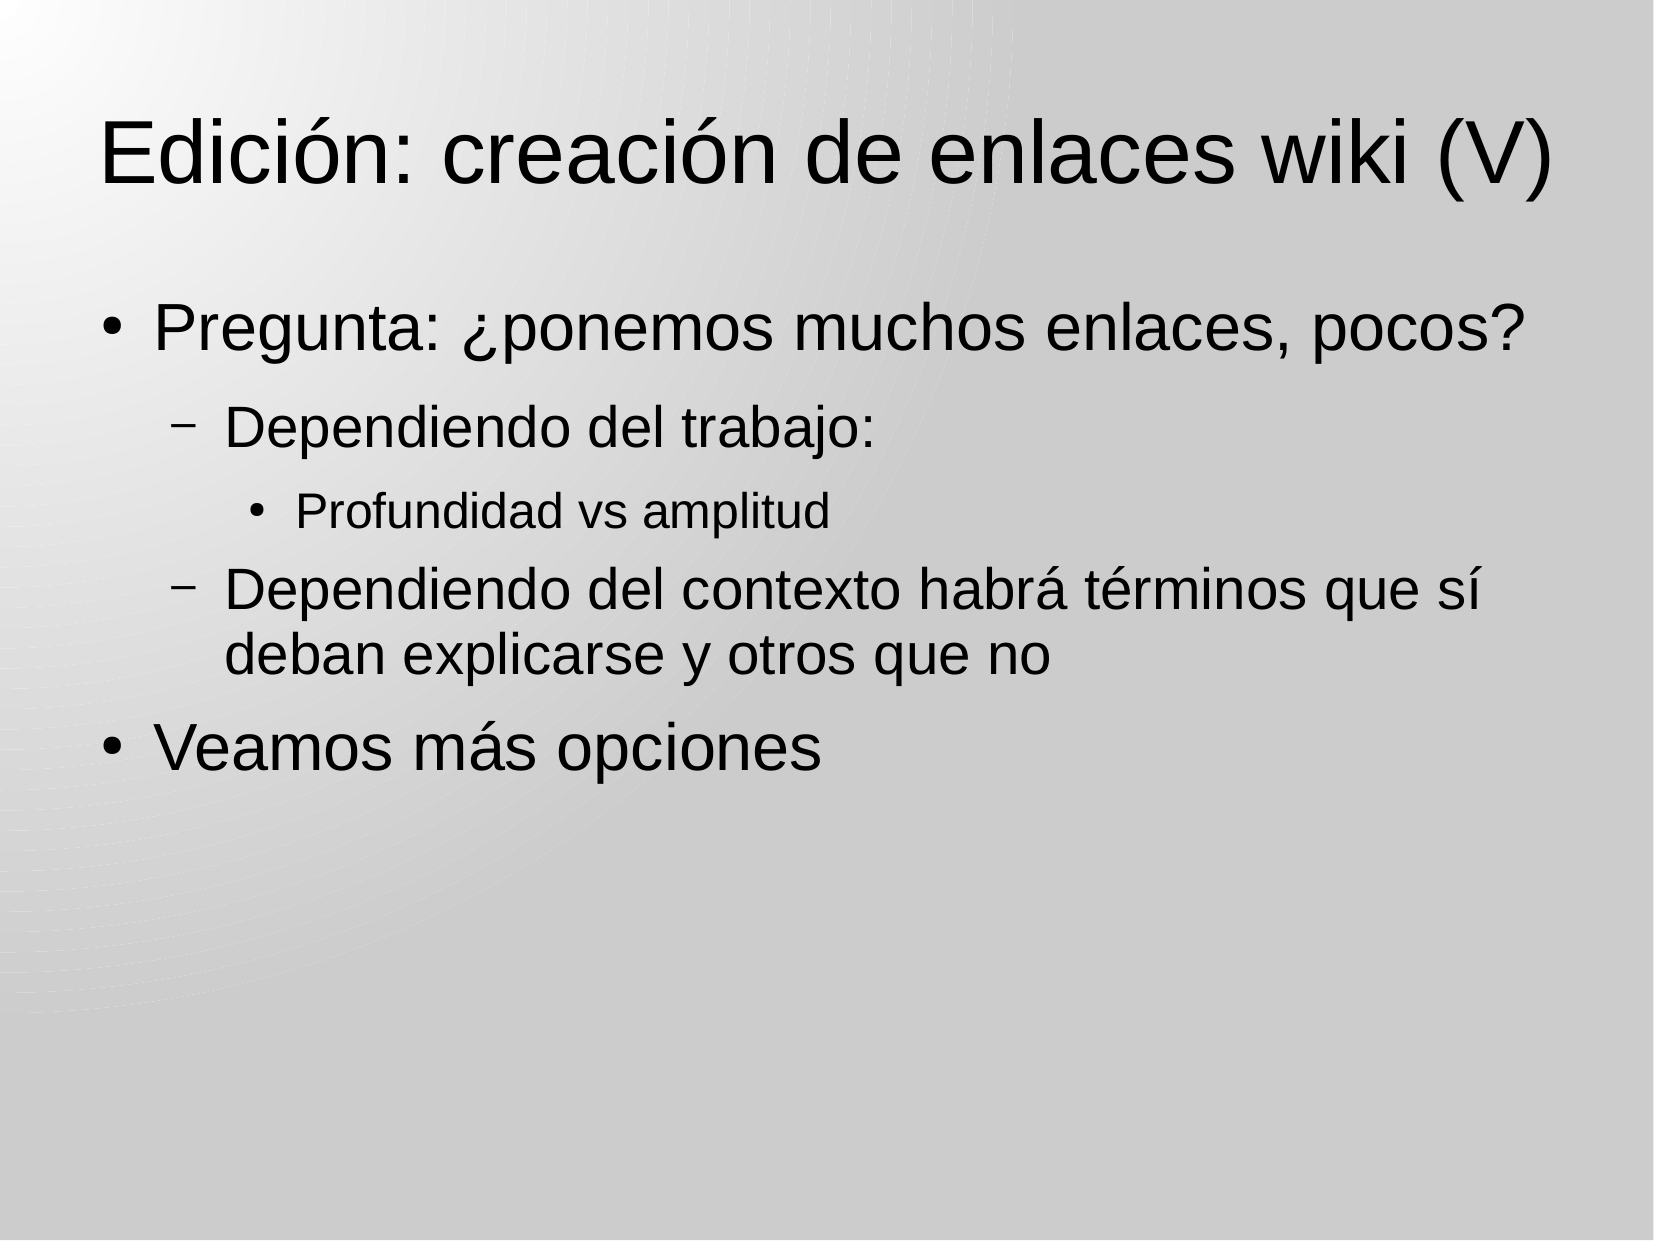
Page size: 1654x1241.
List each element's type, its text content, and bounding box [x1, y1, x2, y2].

list Pregunta: ¿ponemos muchos enlaces, pocos? Dependiendo del trabajo: Profundidad vs amplitud Dependiendo del contexto habrá términos que sí deban explicarse y otros que no Veamos más opciones [82, 290, 1538, 1109]
title Edición: creación de enlaces wiki (V) [82, 49, 1571, 257]
